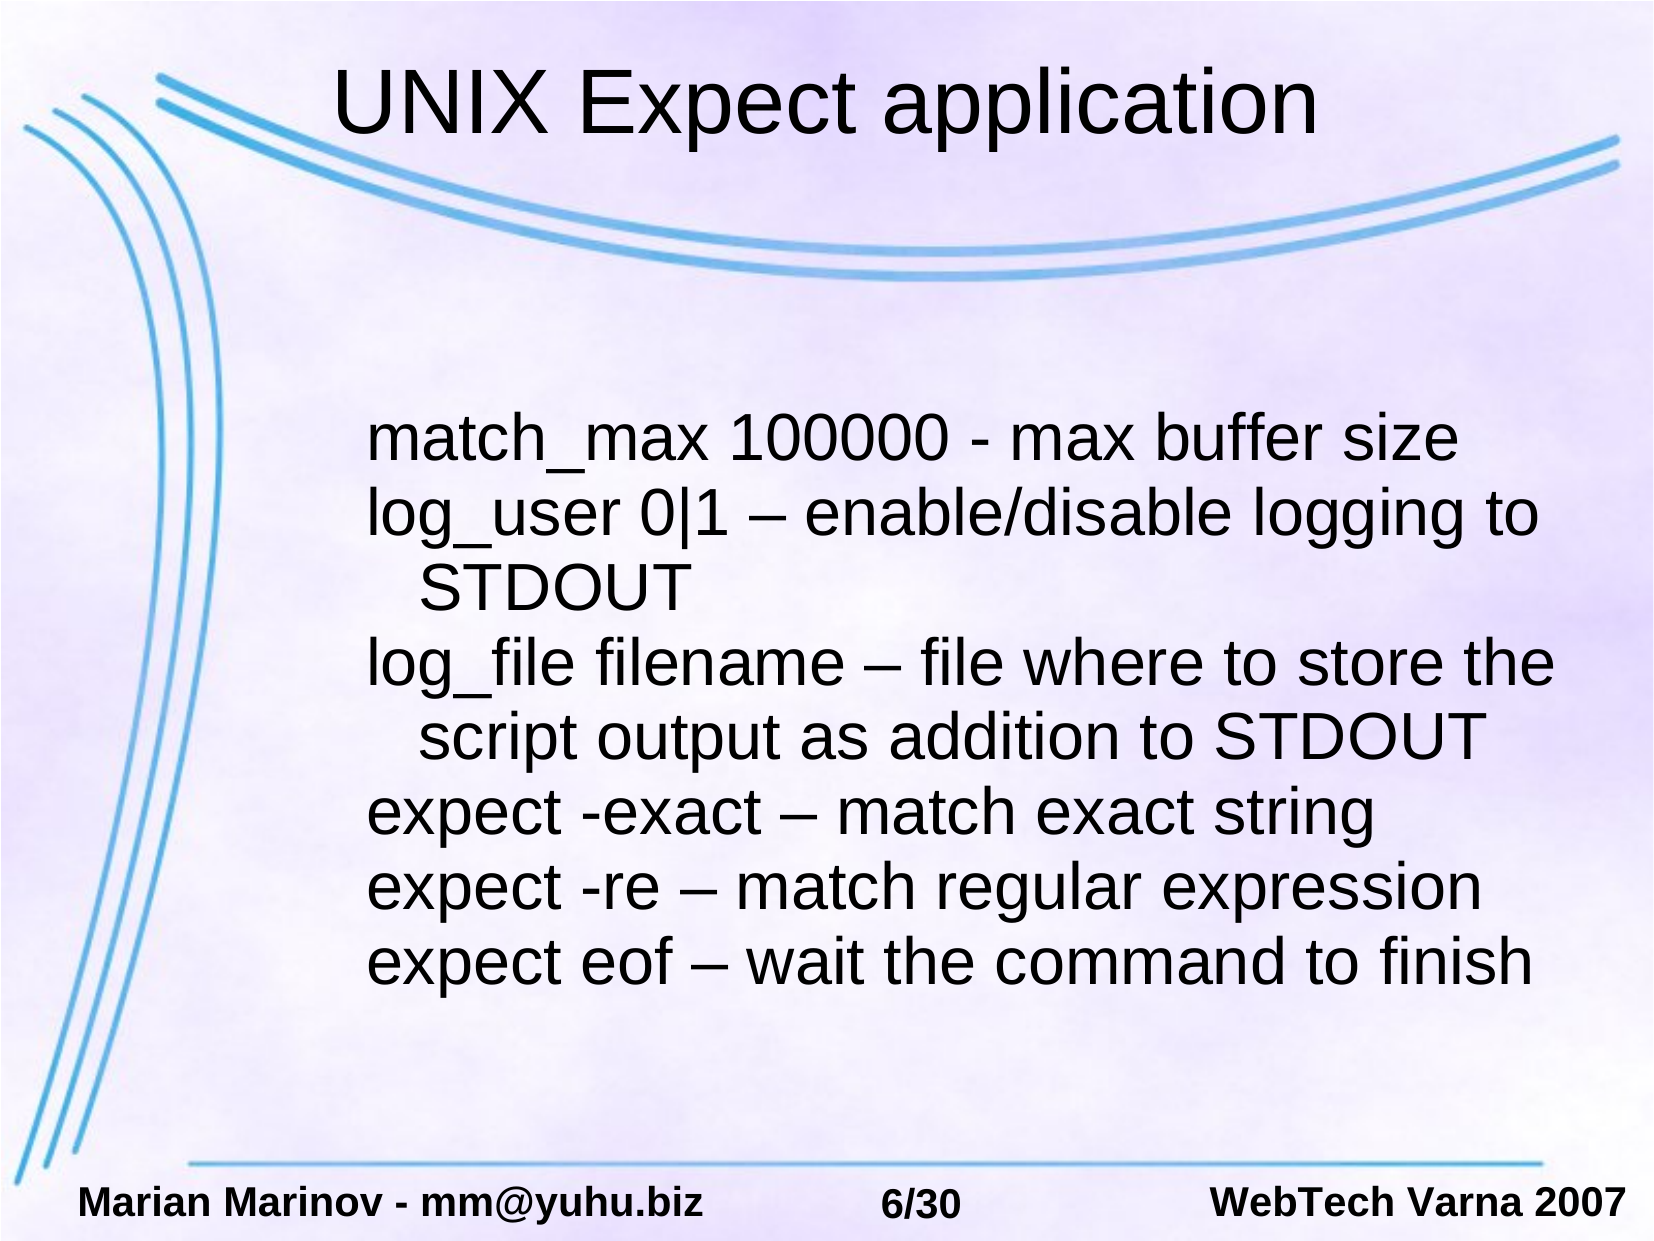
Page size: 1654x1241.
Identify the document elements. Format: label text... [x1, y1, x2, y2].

picture [1, 1, 1654, 1241]
text_box WebTech Varna 2007 [1194, 1171, 1643, 1233]
subtitle match_max 100000 - max buffer size log_user 0|1 – enable/disable logging to STDOUT log_file filename – file where to store the script output as addition to STDOUT expect -exact – match exact string expect -re – match regular expression expect eof – wait the command to finish [82, 290, 1571, 1109]
text_box 6/30 [866, 1172, 977, 1235]
text_box Marian Marinov - mm@yuhu.biz [62, 1171, 720, 1233]
title UNIX Expect application [82, 49, 1571, 257]
